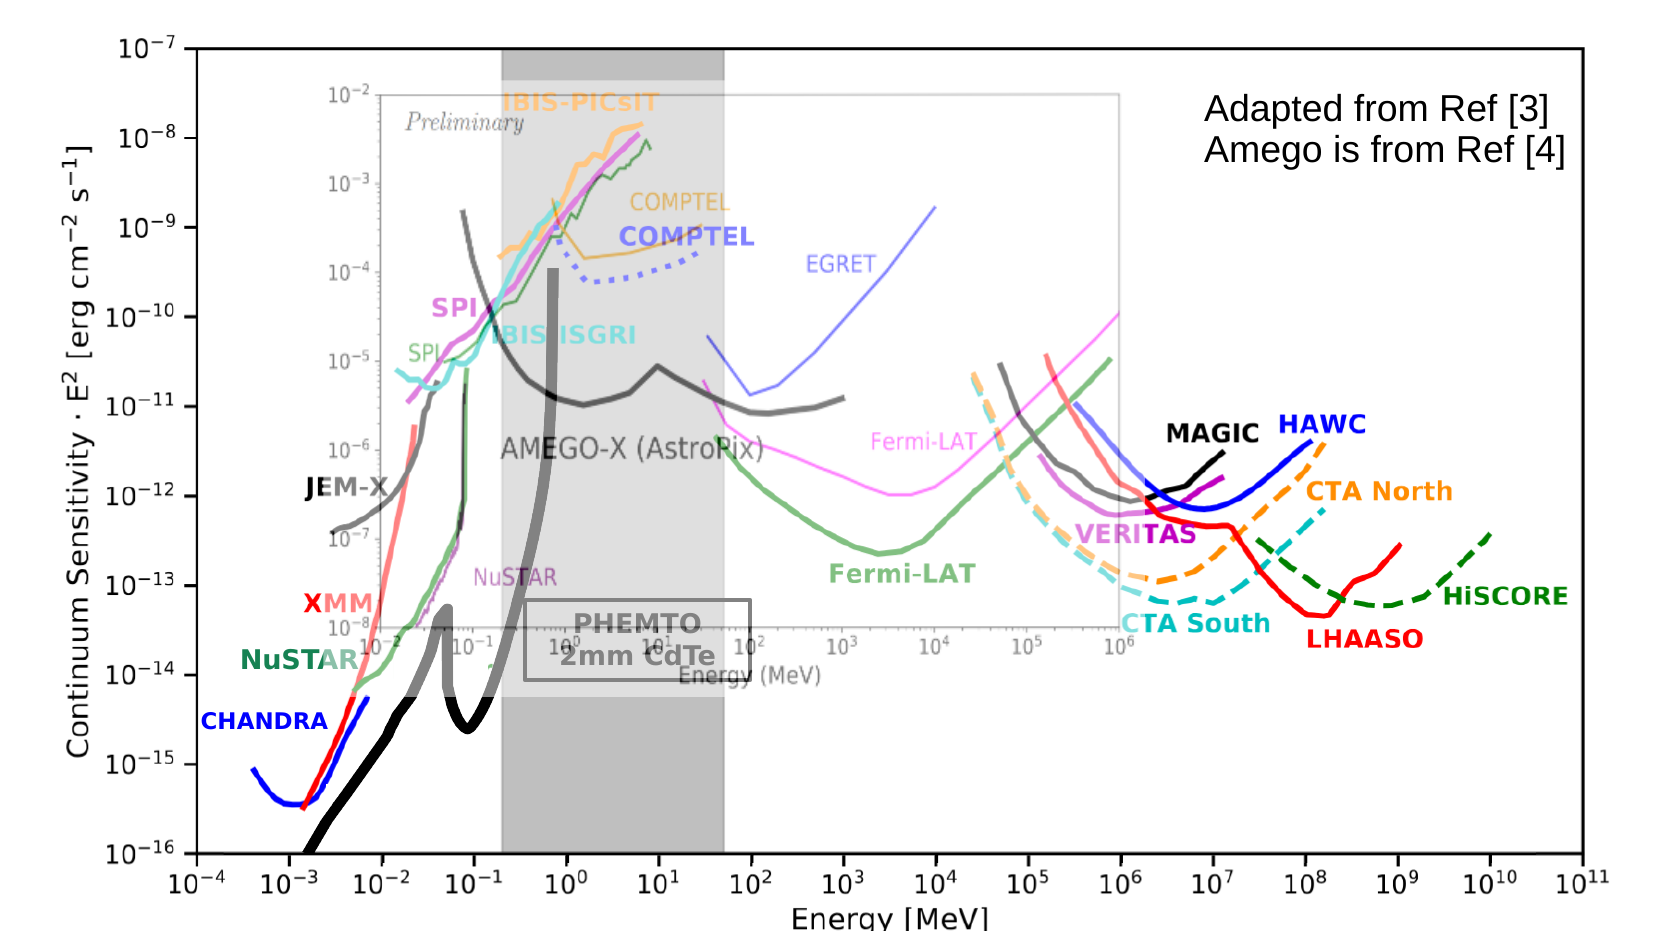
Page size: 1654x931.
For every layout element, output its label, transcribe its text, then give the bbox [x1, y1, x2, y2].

text_box NuSTAR [225, 637, 381, 701]
text_box Adapted from Ref [3] Amego is from Ref [4] [1189, 79, 1619, 179]
picture [37, 7, 1611, 931]
text_box CHANDRA [185, 701, 425, 779]
